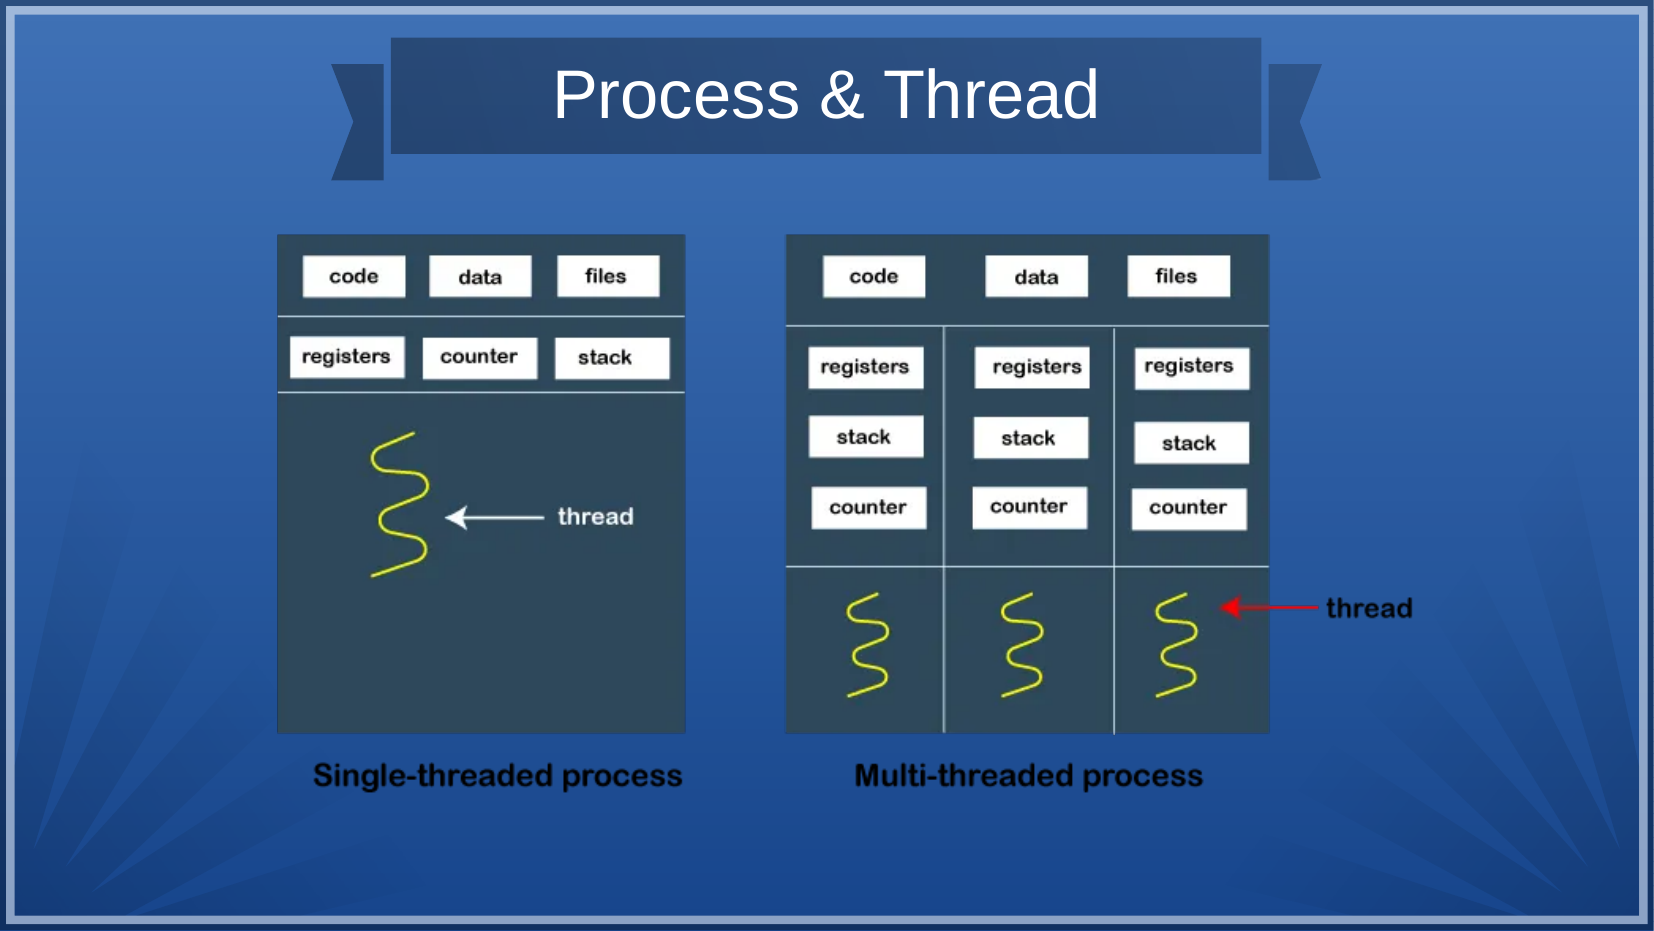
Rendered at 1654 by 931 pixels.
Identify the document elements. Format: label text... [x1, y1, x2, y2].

title Process & Thread [389, 35, 1264, 154]
picture [262, 224, 1447, 818]
